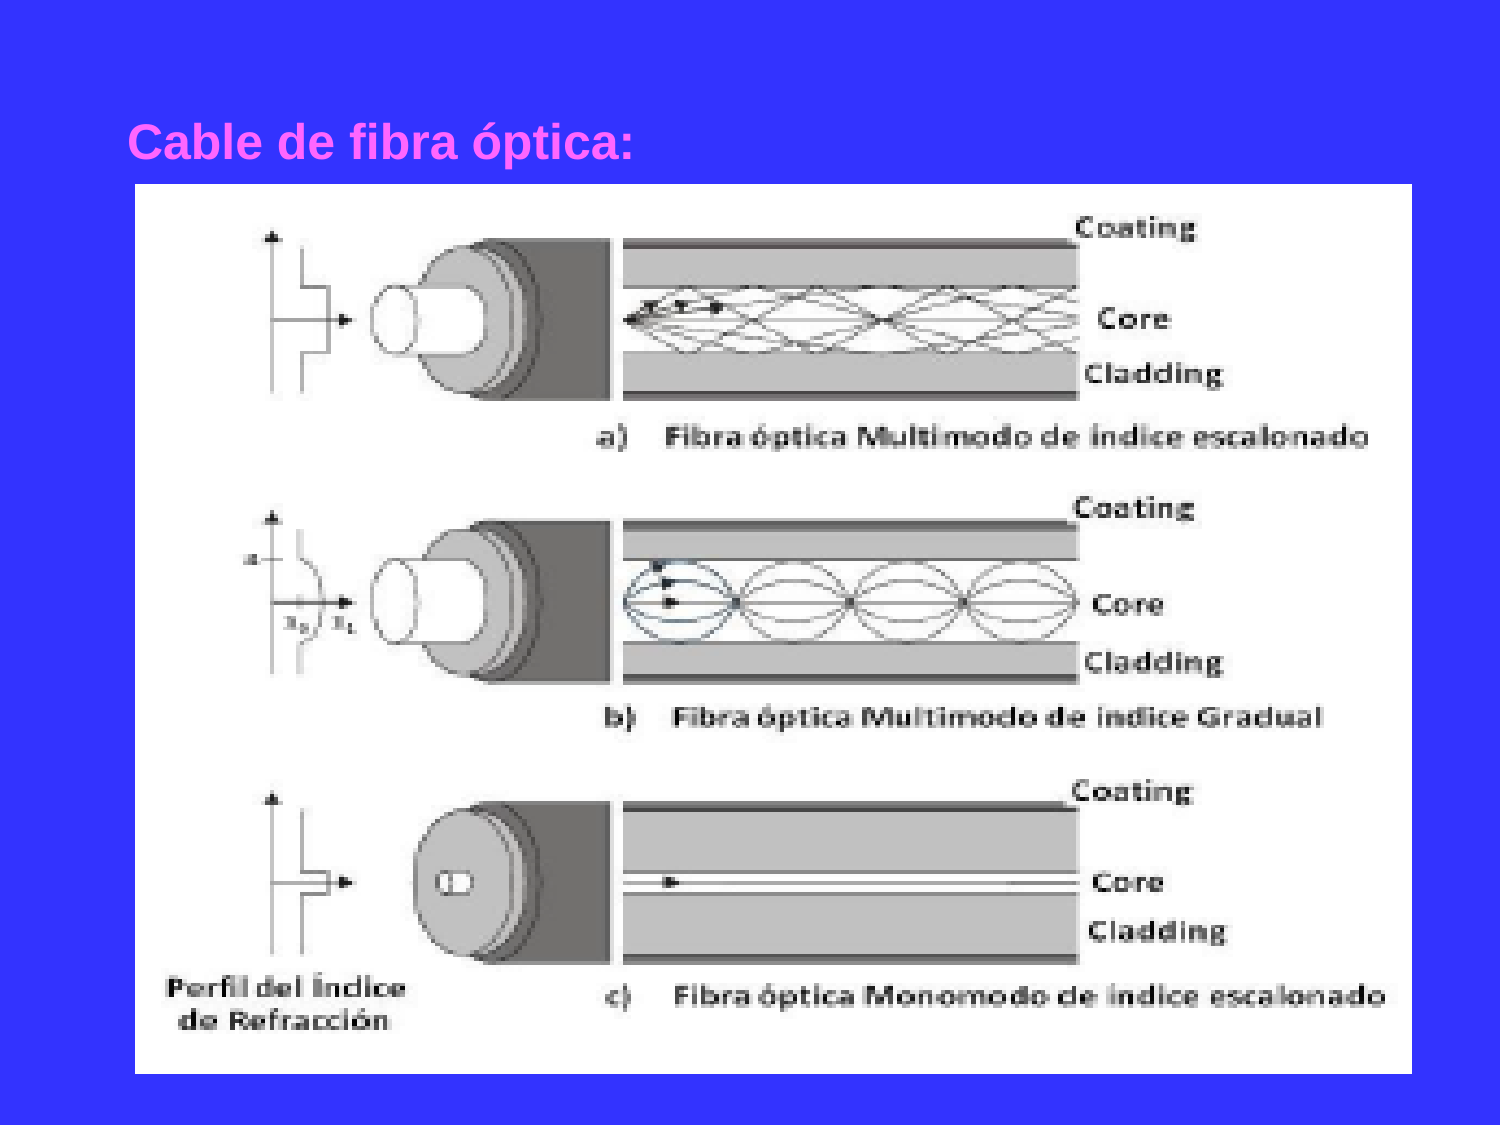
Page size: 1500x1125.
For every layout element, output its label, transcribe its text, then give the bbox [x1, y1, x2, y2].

picture [135, 184, 1412, 1074]
text_box Cable de fibra óptica: [112, 101, 1377, 178]
